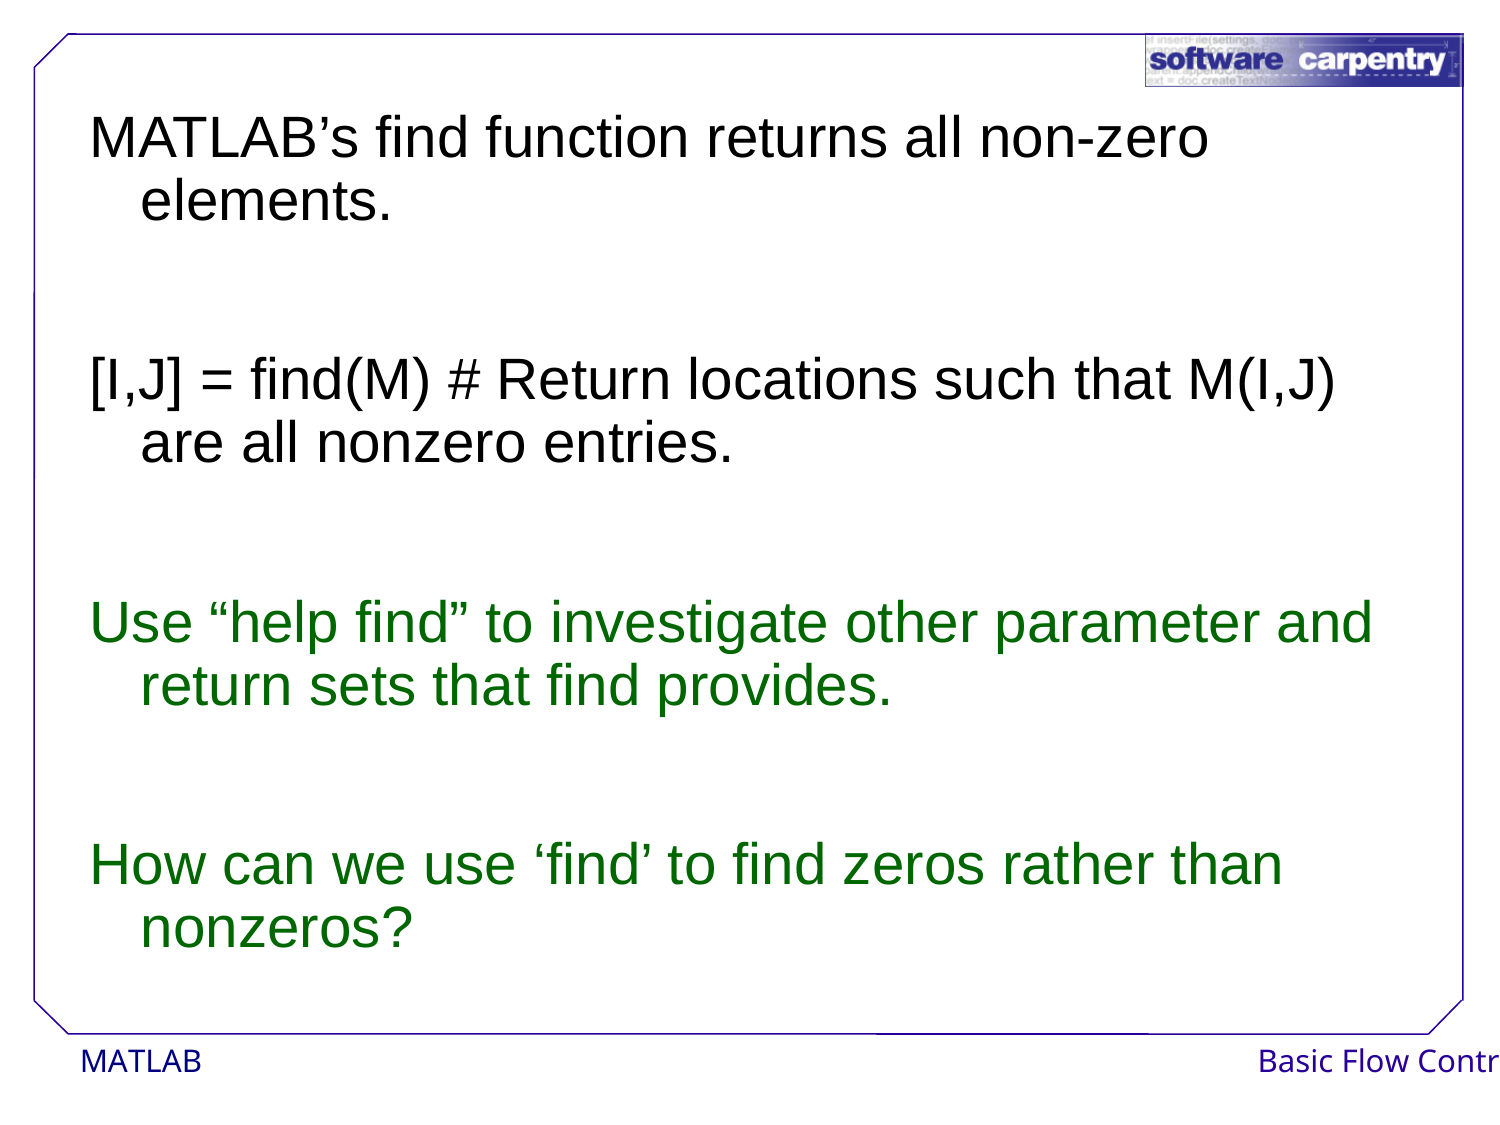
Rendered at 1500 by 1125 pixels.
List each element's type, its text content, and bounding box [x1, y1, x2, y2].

list MATLAB’s find function returns all non-zero elements. [I,J] = find(M) # Return locations such that M(I,J) are all nonzero entries. Use “help find” to investigate other parameter and return sets that find provides. How can we use ‘find’ to find zeros rather than nonzeros? [75, 99, 1426, 1013]
picture [1145, 33, 1464, 87]
